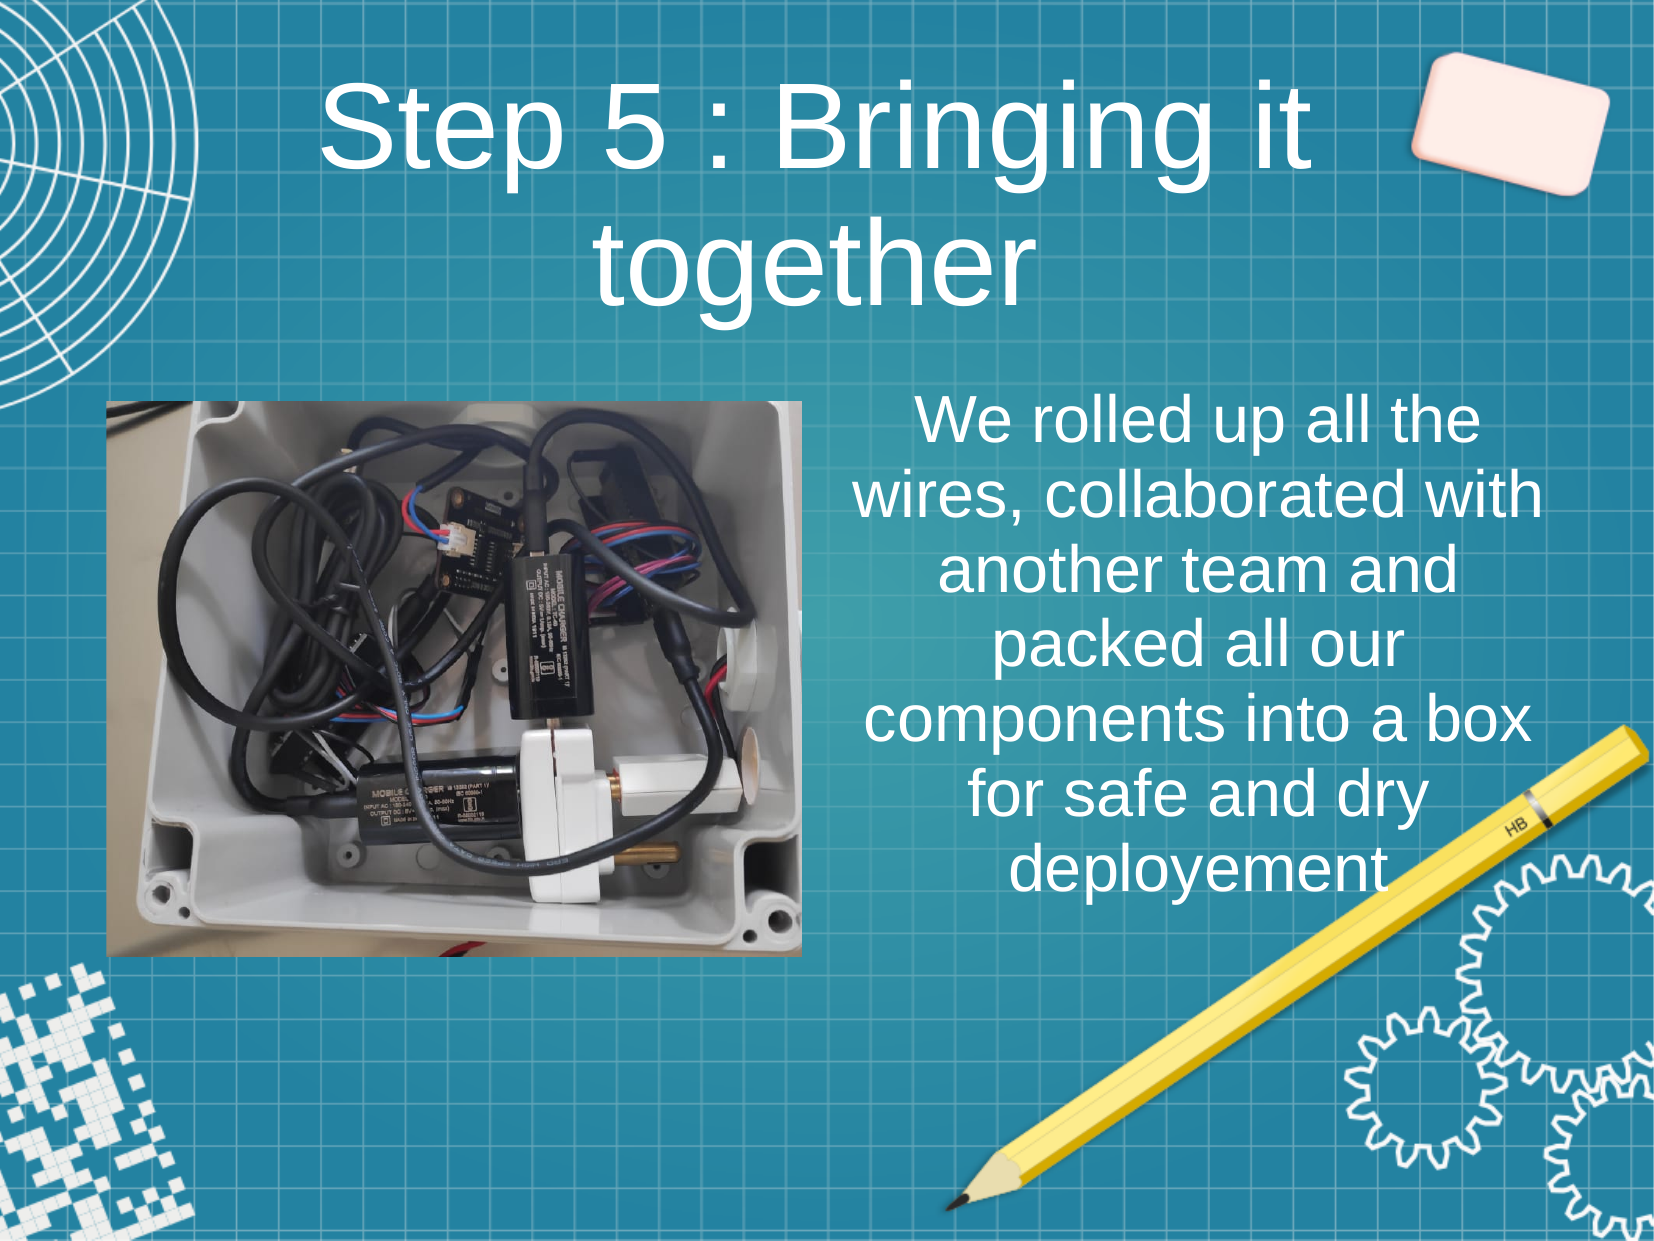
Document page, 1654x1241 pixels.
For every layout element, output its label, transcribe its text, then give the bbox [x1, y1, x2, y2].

title Step 5 : Bringing it together [224, 58, 1406, 331]
text_box We rolled up all the wires, collaborated with another team and packed all our components into a box for safe and dry deployement [826, 342, 1571, 945]
picture [0, 0, 1654, 1241]
